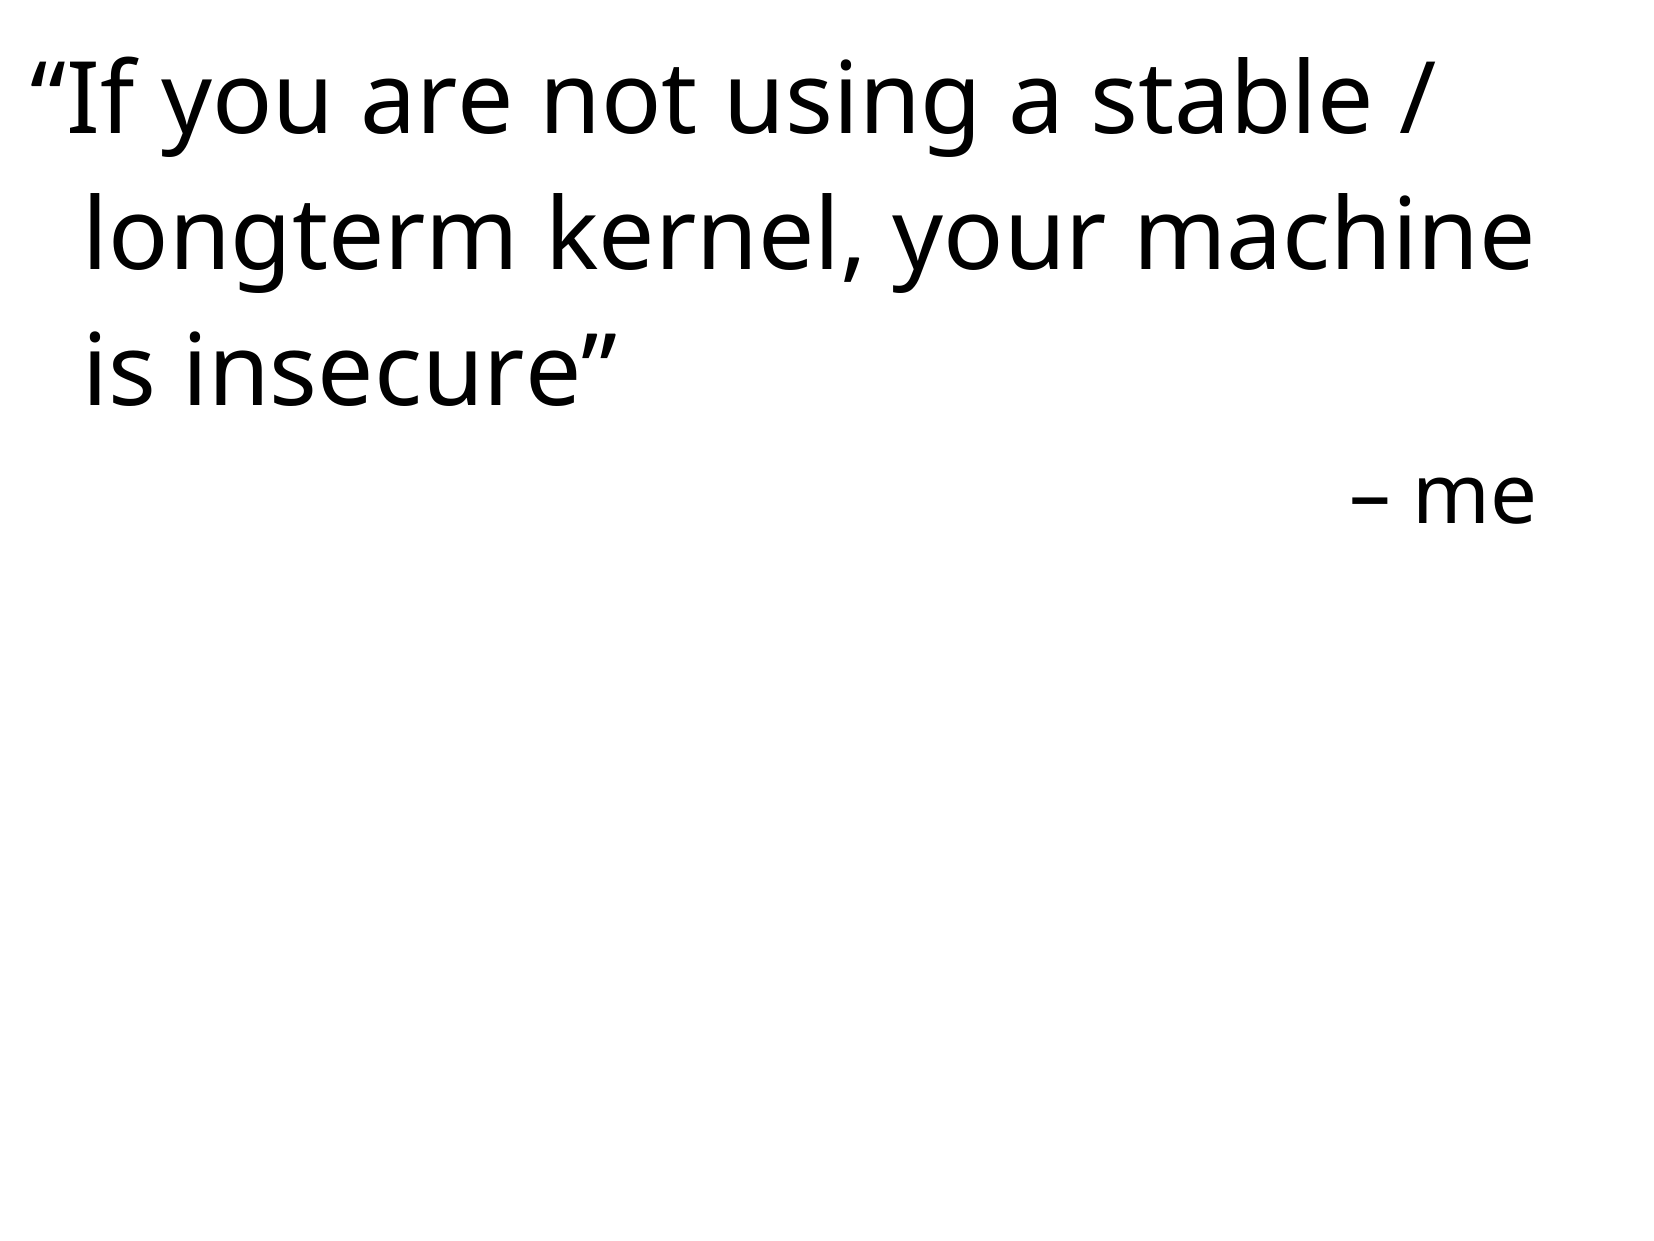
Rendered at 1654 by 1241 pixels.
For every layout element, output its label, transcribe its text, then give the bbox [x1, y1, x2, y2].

text_box “If you are not using a stable / longterm kernel, your machine is insecure” – me [16, 18, 1638, 932]
